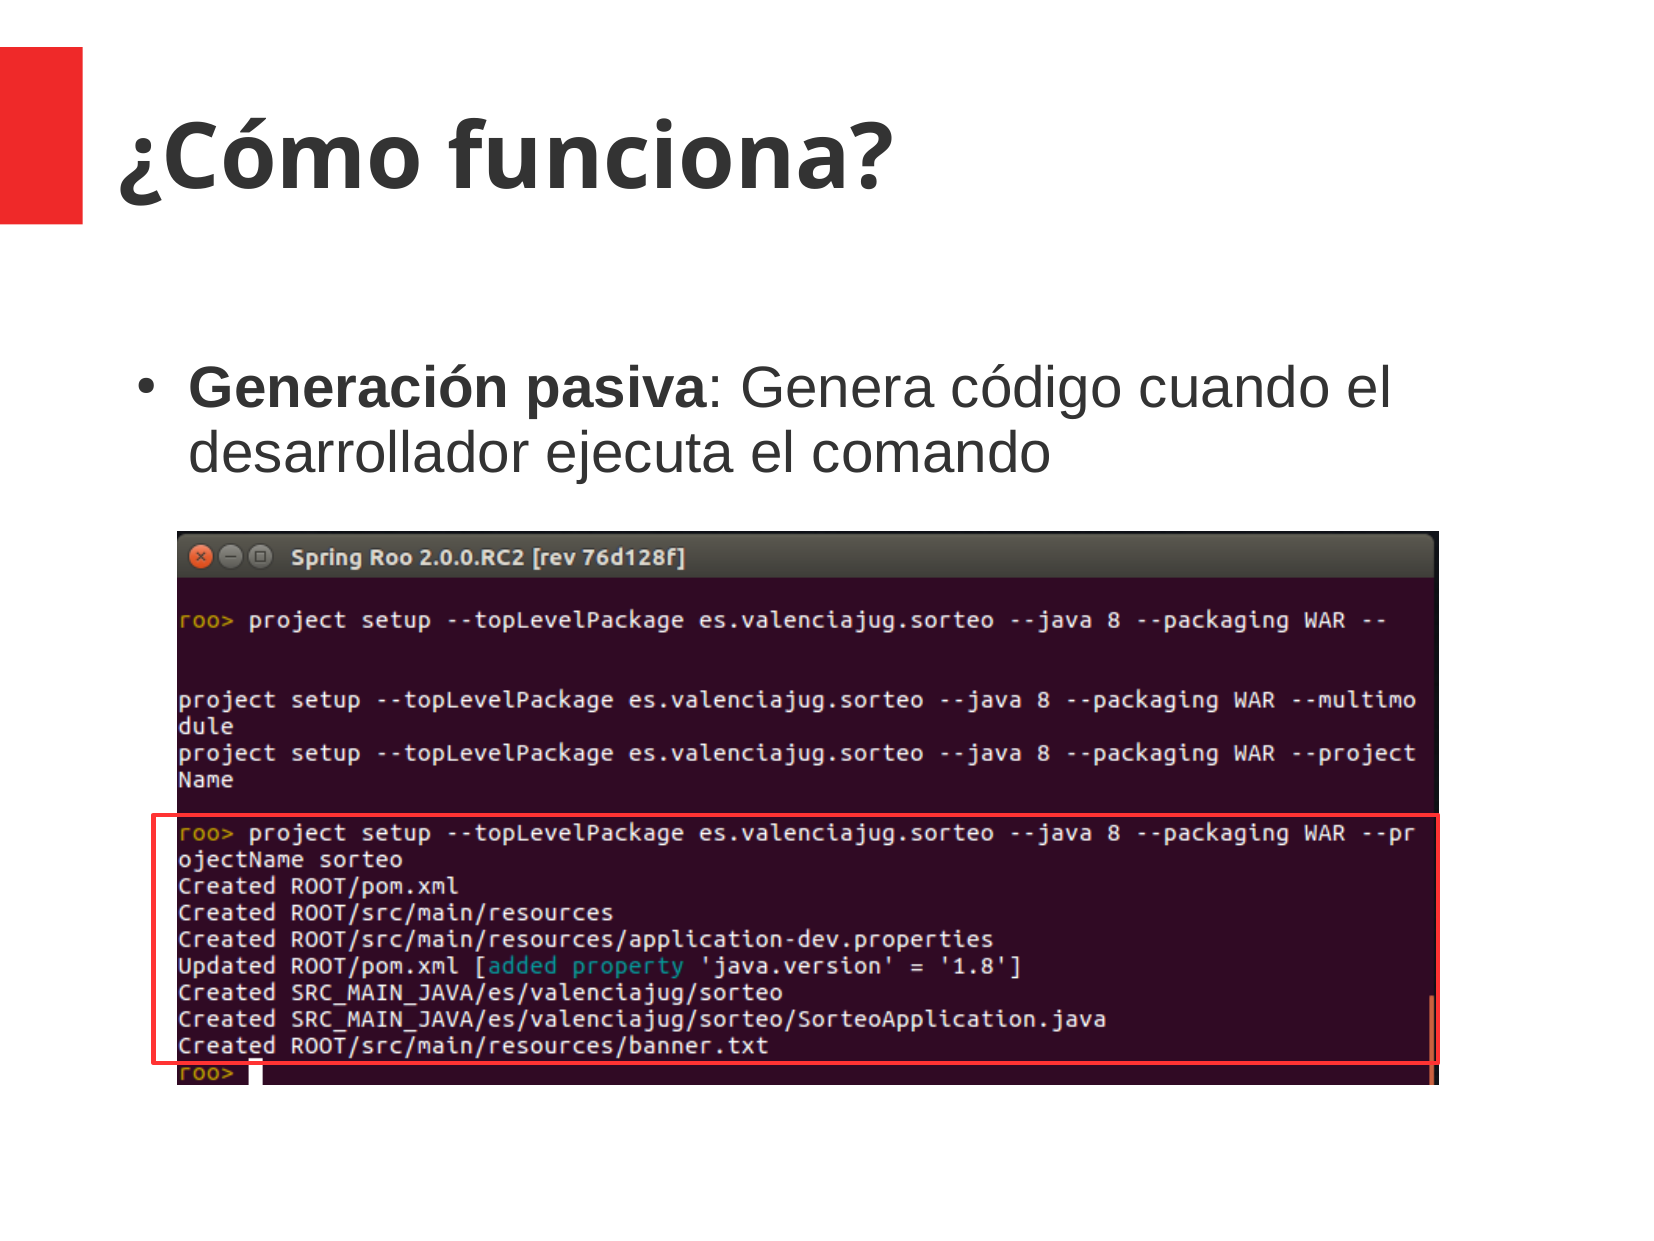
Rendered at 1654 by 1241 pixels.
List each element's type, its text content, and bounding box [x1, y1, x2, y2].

text_box [153, 814, 1438, 1063]
title ¿Cómo funciona? [118, 49, 1571, 257]
list Generación pasiva: Genera código cuando el desarrollador ejecuta el comando [118, 354, 1536, 1074]
picture [177, 531, 1439, 1085]
